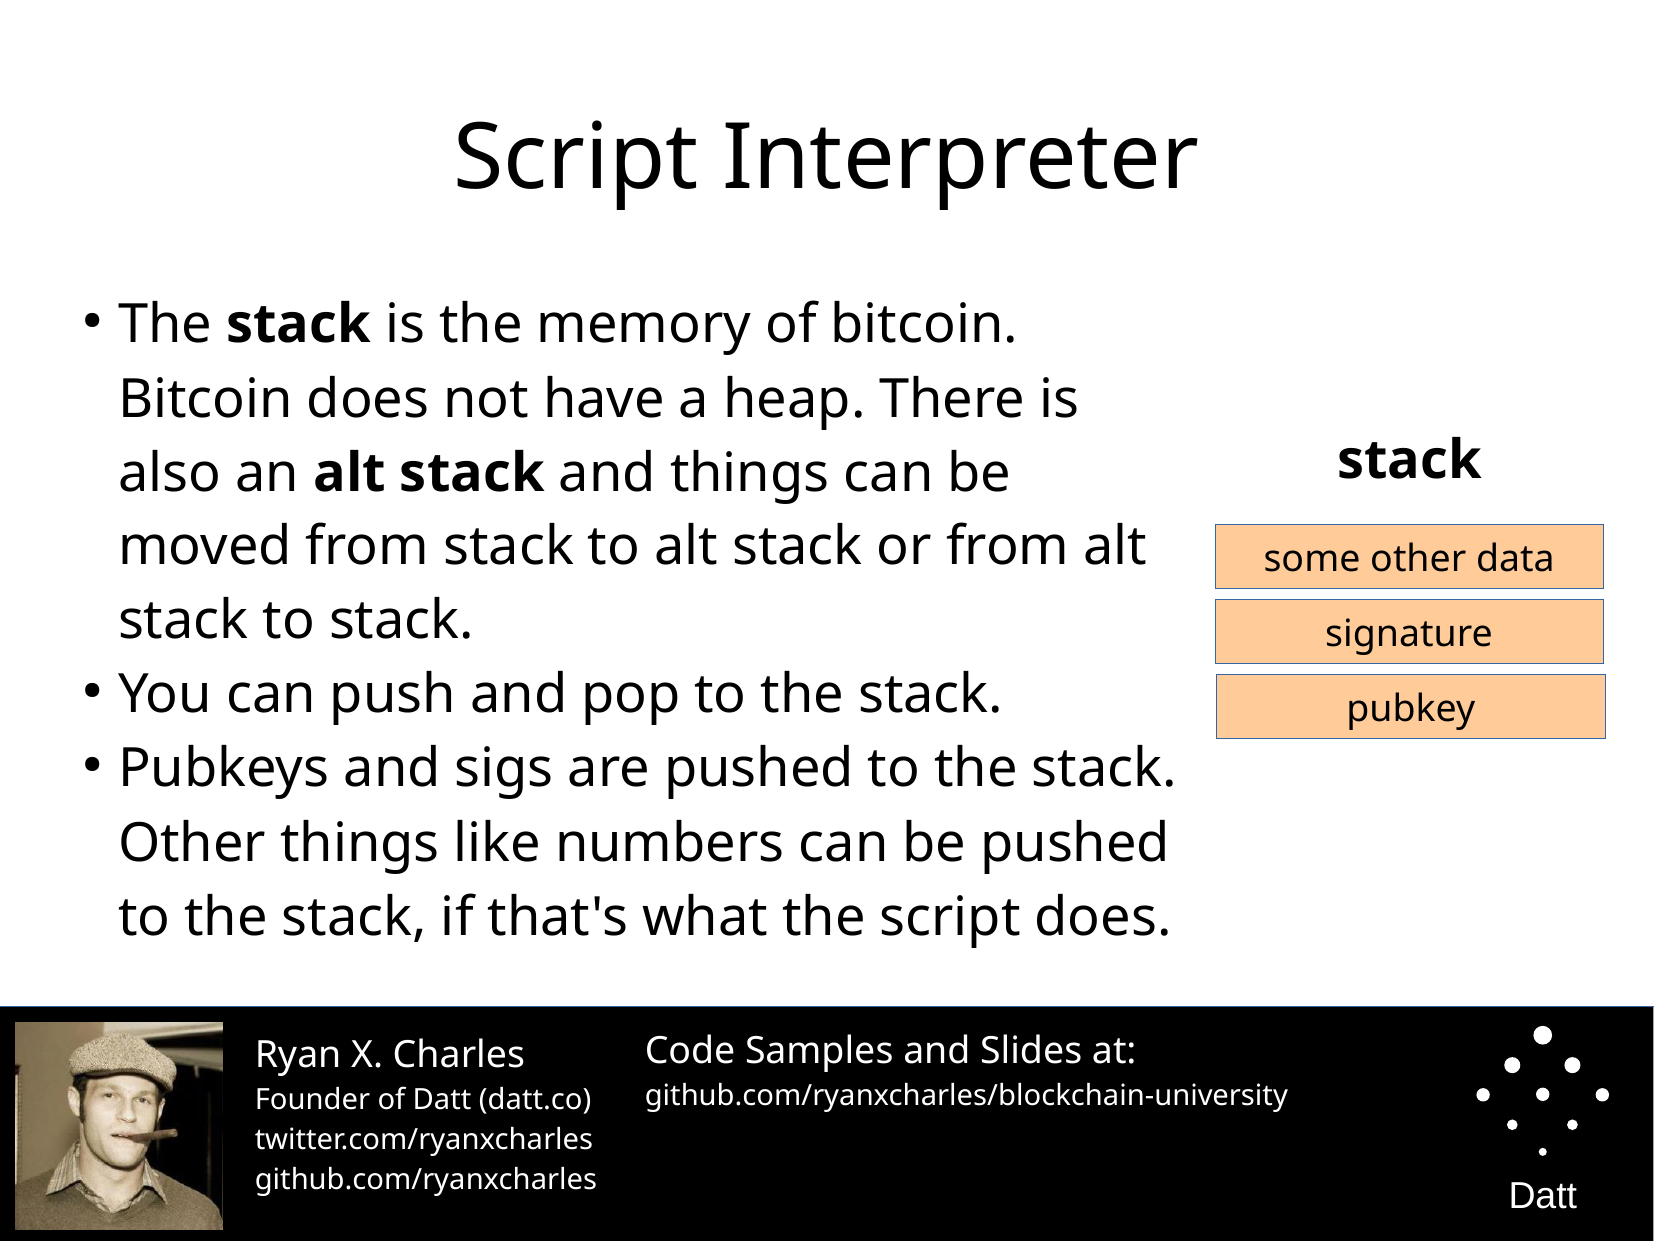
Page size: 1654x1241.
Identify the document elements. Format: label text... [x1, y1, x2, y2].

text_box [0, 1006, 1654, 1241]
text_box pubkey [1216, 674, 1606, 739]
subtitle The stack is the memory of bitcoin. Bitcoin does not have a heap. There is also an alt stack and things can be moved from stack to alt stack or from alt stack to stack. You can push and pop to the stack. Pubkeys and sigs are pushed to the stack. Other things like numbers can be pushed to the stack, if that's what the script does. [82, 285, 1186, 1007]
text_box Datt [1452, 1167, 1633, 1241]
text_box Ryan X. Charles Founder of Datt (datt.co) twitter.com/ryanxcharles github.com/ryanxcharles [240, 1020, 976, 1241]
picture [1475, 1023, 1611, 1159]
text_box Code Samples and Slides at: github.com/ryanxcharles/blockchain-university [630, 1015, 1403, 1156]
text_box signature [1215, 599, 1604, 664]
picture [15, 1022, 223, 1231]
text_box stack [1305, 420, 1516, 496]
text_box some other data [1215, 524, 1604, 589]
title Script Interpreter [82, 49, 1571, 257]
